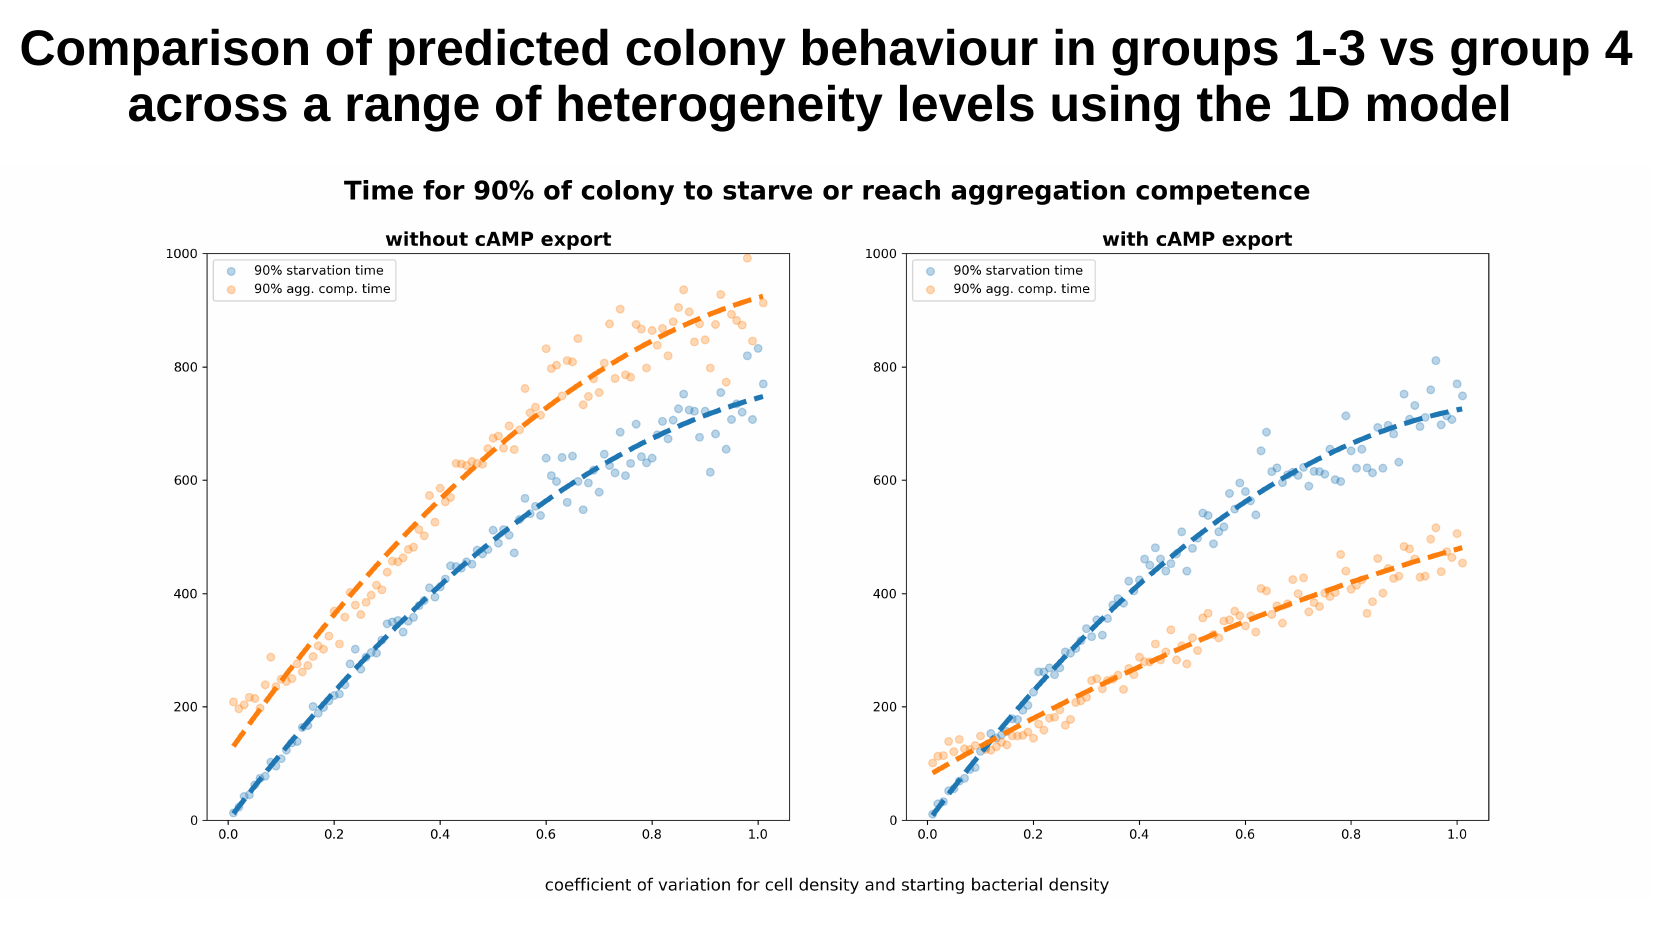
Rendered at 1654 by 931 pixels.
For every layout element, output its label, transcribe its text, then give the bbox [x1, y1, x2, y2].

picture [0, 165, 1654, 901]
title Comparison of predicted colony behaviour in groups 1-3 vs group 4 across a range of heterogeneity levels using the 1D model [0, 0, 1654, 154]
